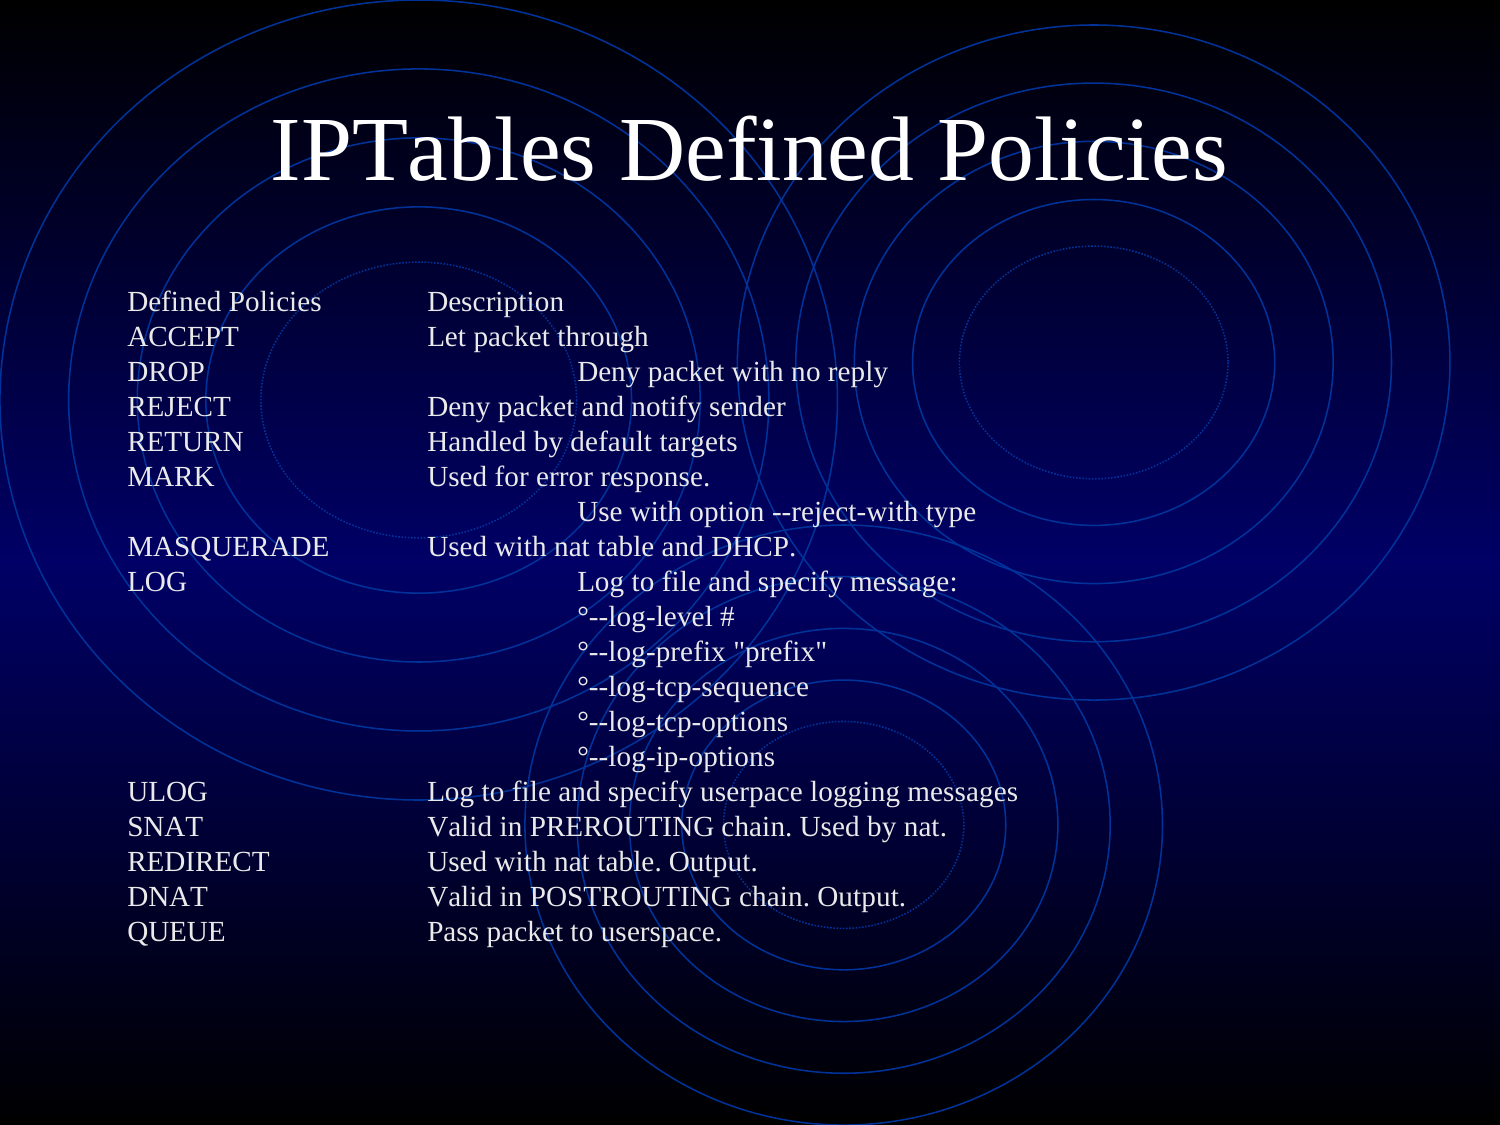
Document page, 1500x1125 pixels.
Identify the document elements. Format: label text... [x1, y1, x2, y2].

title IPTables Defined Policies [112, 49, 1388, 238]
text_box Defined Policies Description ACCEPT Let packet through DROP Deny packet with no reply REJECT Deny packet and notify sender RETURN Handled by default targets MARK Used for error response. Use with option --reject-with type MASQUERADE Used with nat table and DHCP. LOG Log to file and specify message: °--log-level # °--log-prefix "prefix" °--log-tcp-sequence °--log-tcp-options °--log-ip-options ULOG Log to file and specify userpace logging messages SNAT Valid in PREROUTING chain. Used by nat. REDIRECT Used with nat table. Output. DNAT Valid in POSTROUTING chain. Output. QUEUE Pass packet to userspace. [112, 274, 1401, 1008]
